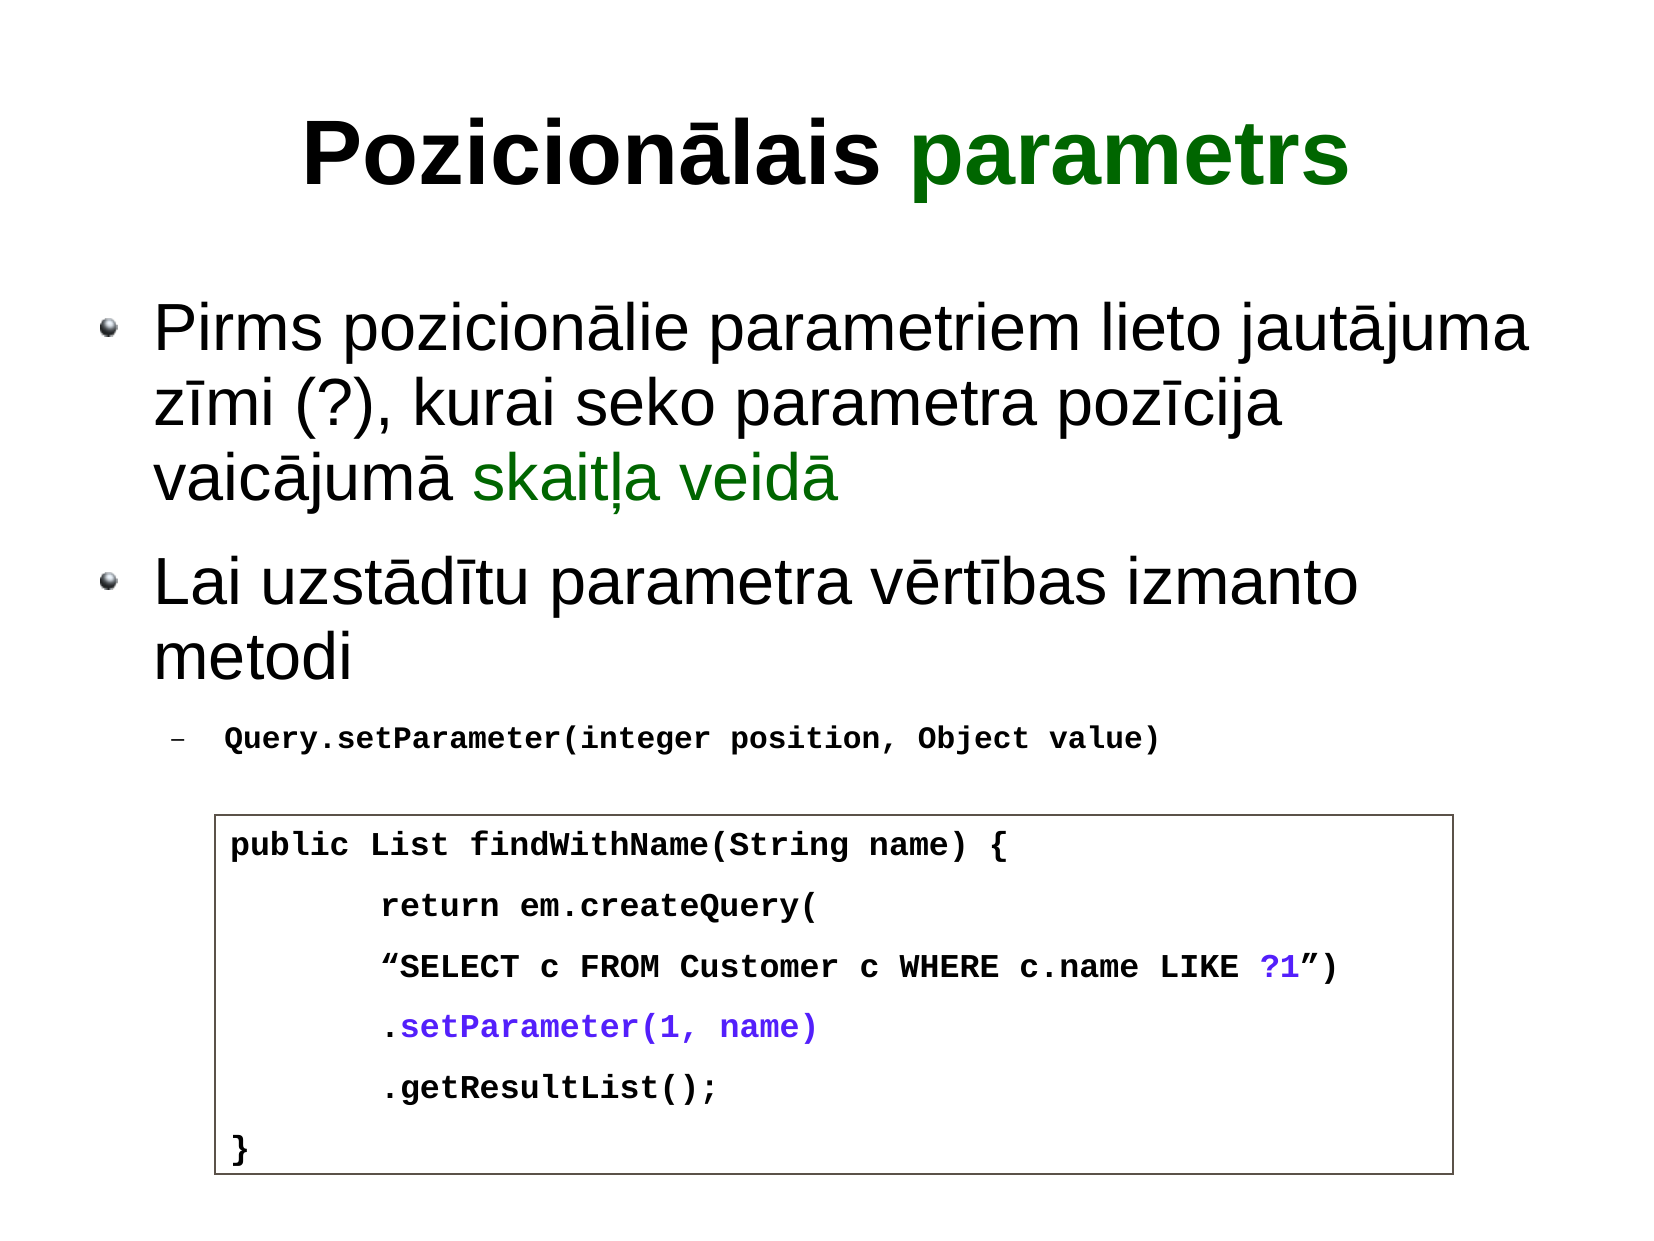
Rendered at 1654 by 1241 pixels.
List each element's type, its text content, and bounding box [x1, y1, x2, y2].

text_box public List findWithName(String name) { return em.createQuery( “SELECT c FROM Customer c WHERE c.name LIKE ?1”) .setParameter(1, name) .getResultList(); } [215, 814, 1453, 1174]
title Pozicionālais parametrs [82, 49, 1571, 257]
list Pirms pozicionālie parametriem lieto jautājuma zīmi (?), kurai seko parametra pozīcija vaicājumā skaitļa veidā Lai uzstādītu parametra vērtības izmanto metodi Query.setParameter(integer position, Object value) [82, 290, 1538, 1010]
